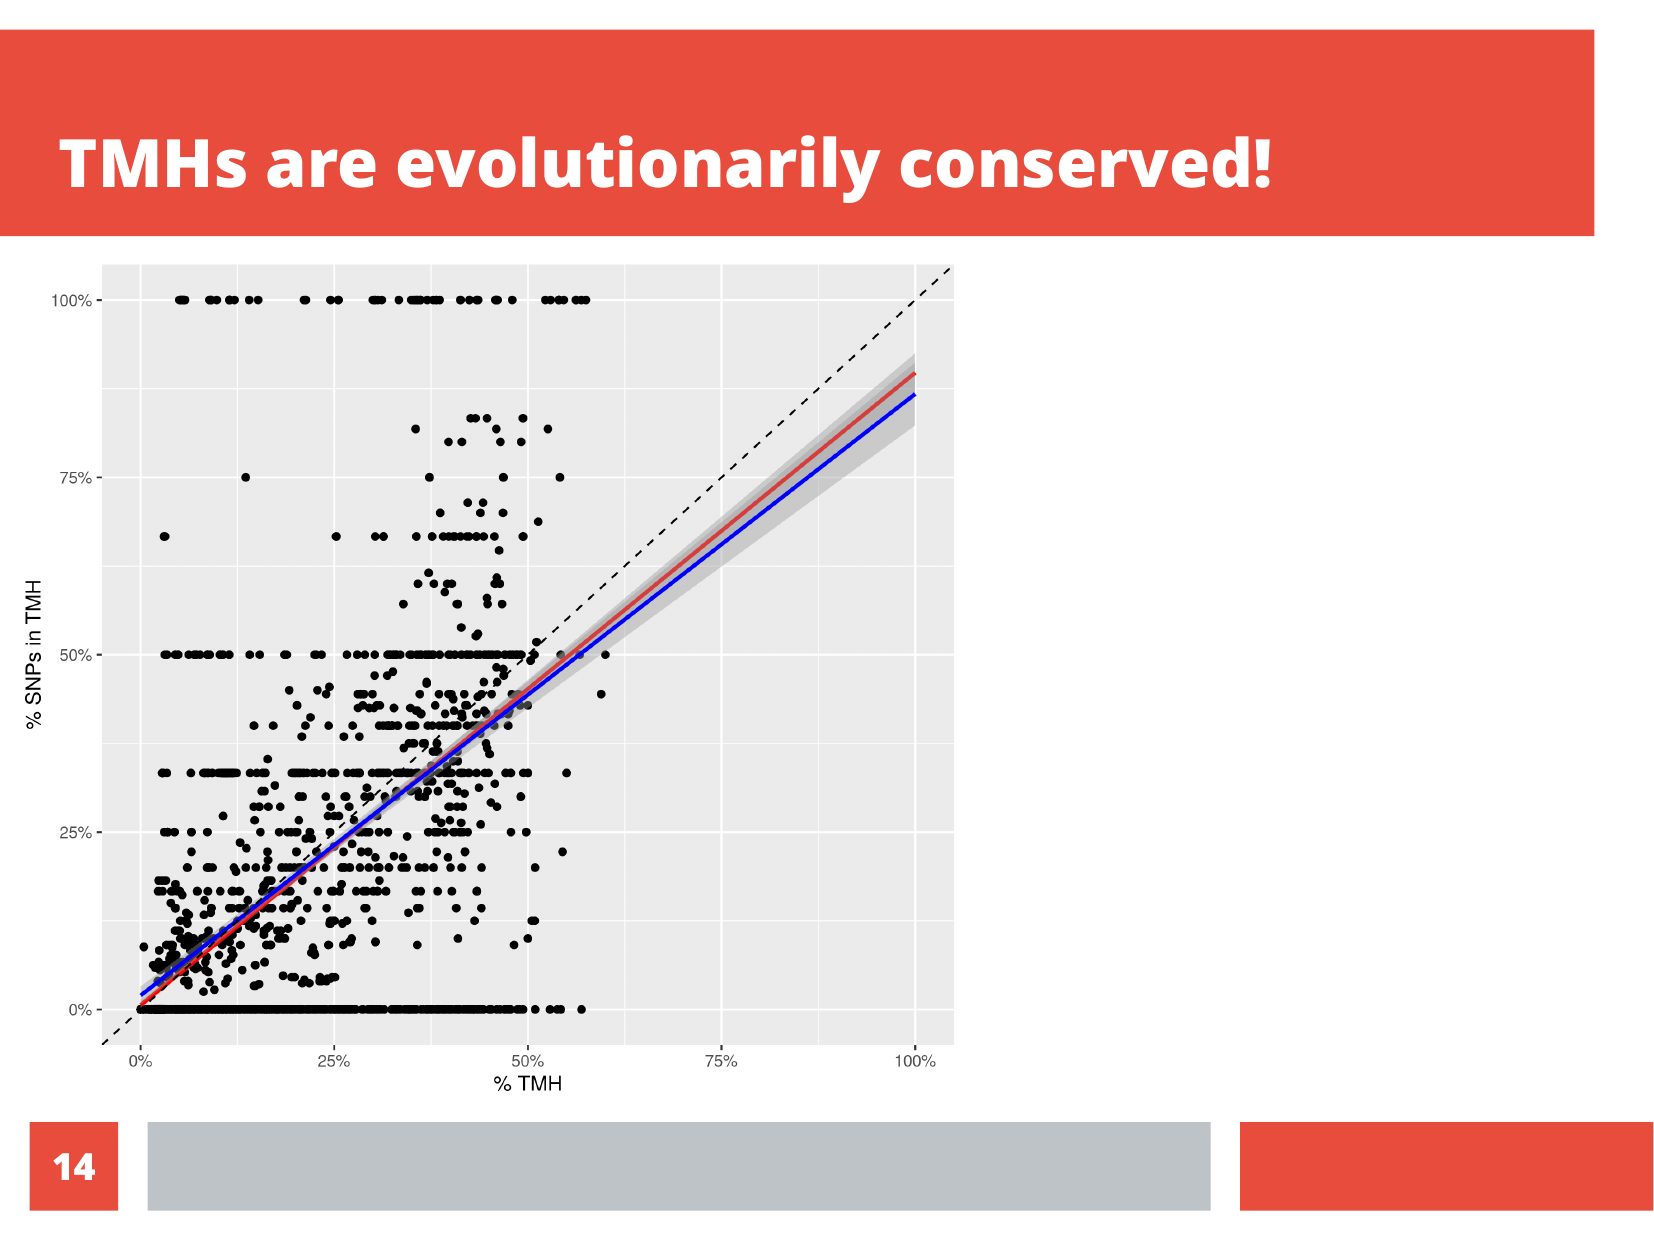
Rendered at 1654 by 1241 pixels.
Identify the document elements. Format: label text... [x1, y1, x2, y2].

title TMHs are evolutionarily conserved! [59, 59, 1595, 207]
picture [15, 255, 964, 1096]
